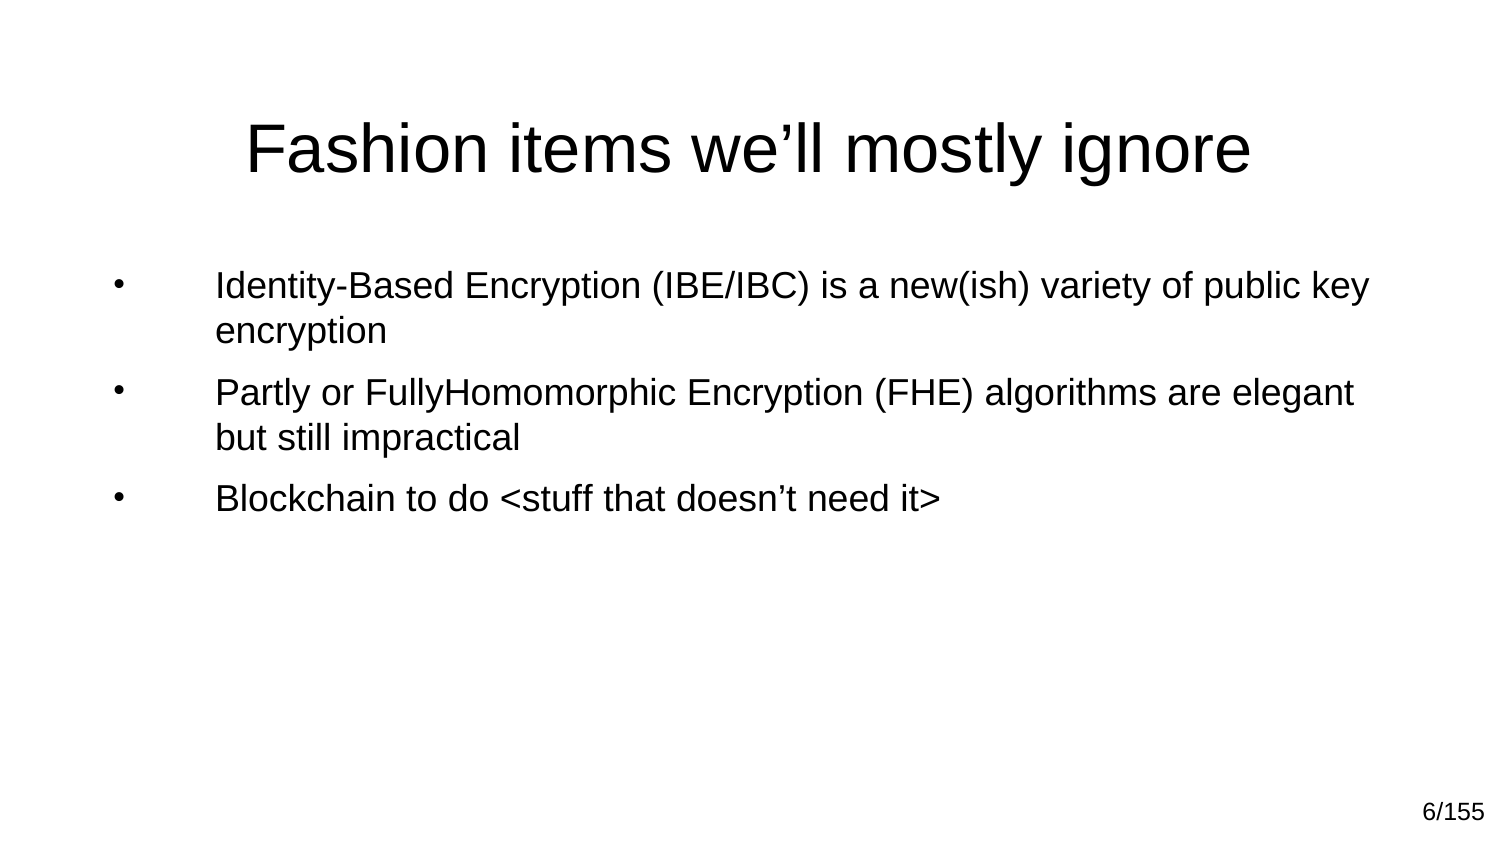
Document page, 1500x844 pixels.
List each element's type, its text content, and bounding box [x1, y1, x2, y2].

title Fashion items we’ll mostly ignore [112, 80, 1387, 210]
list Identity-Based Encryption (IBE/IBC) is a new(ish) variety of public key encryption Partly or FullyHomomorphic Encryption (FHE) algorithms are elegant but still impractical Blockchain to do <stuff that doesn’t need it> [112, 261, 1387, 766]
